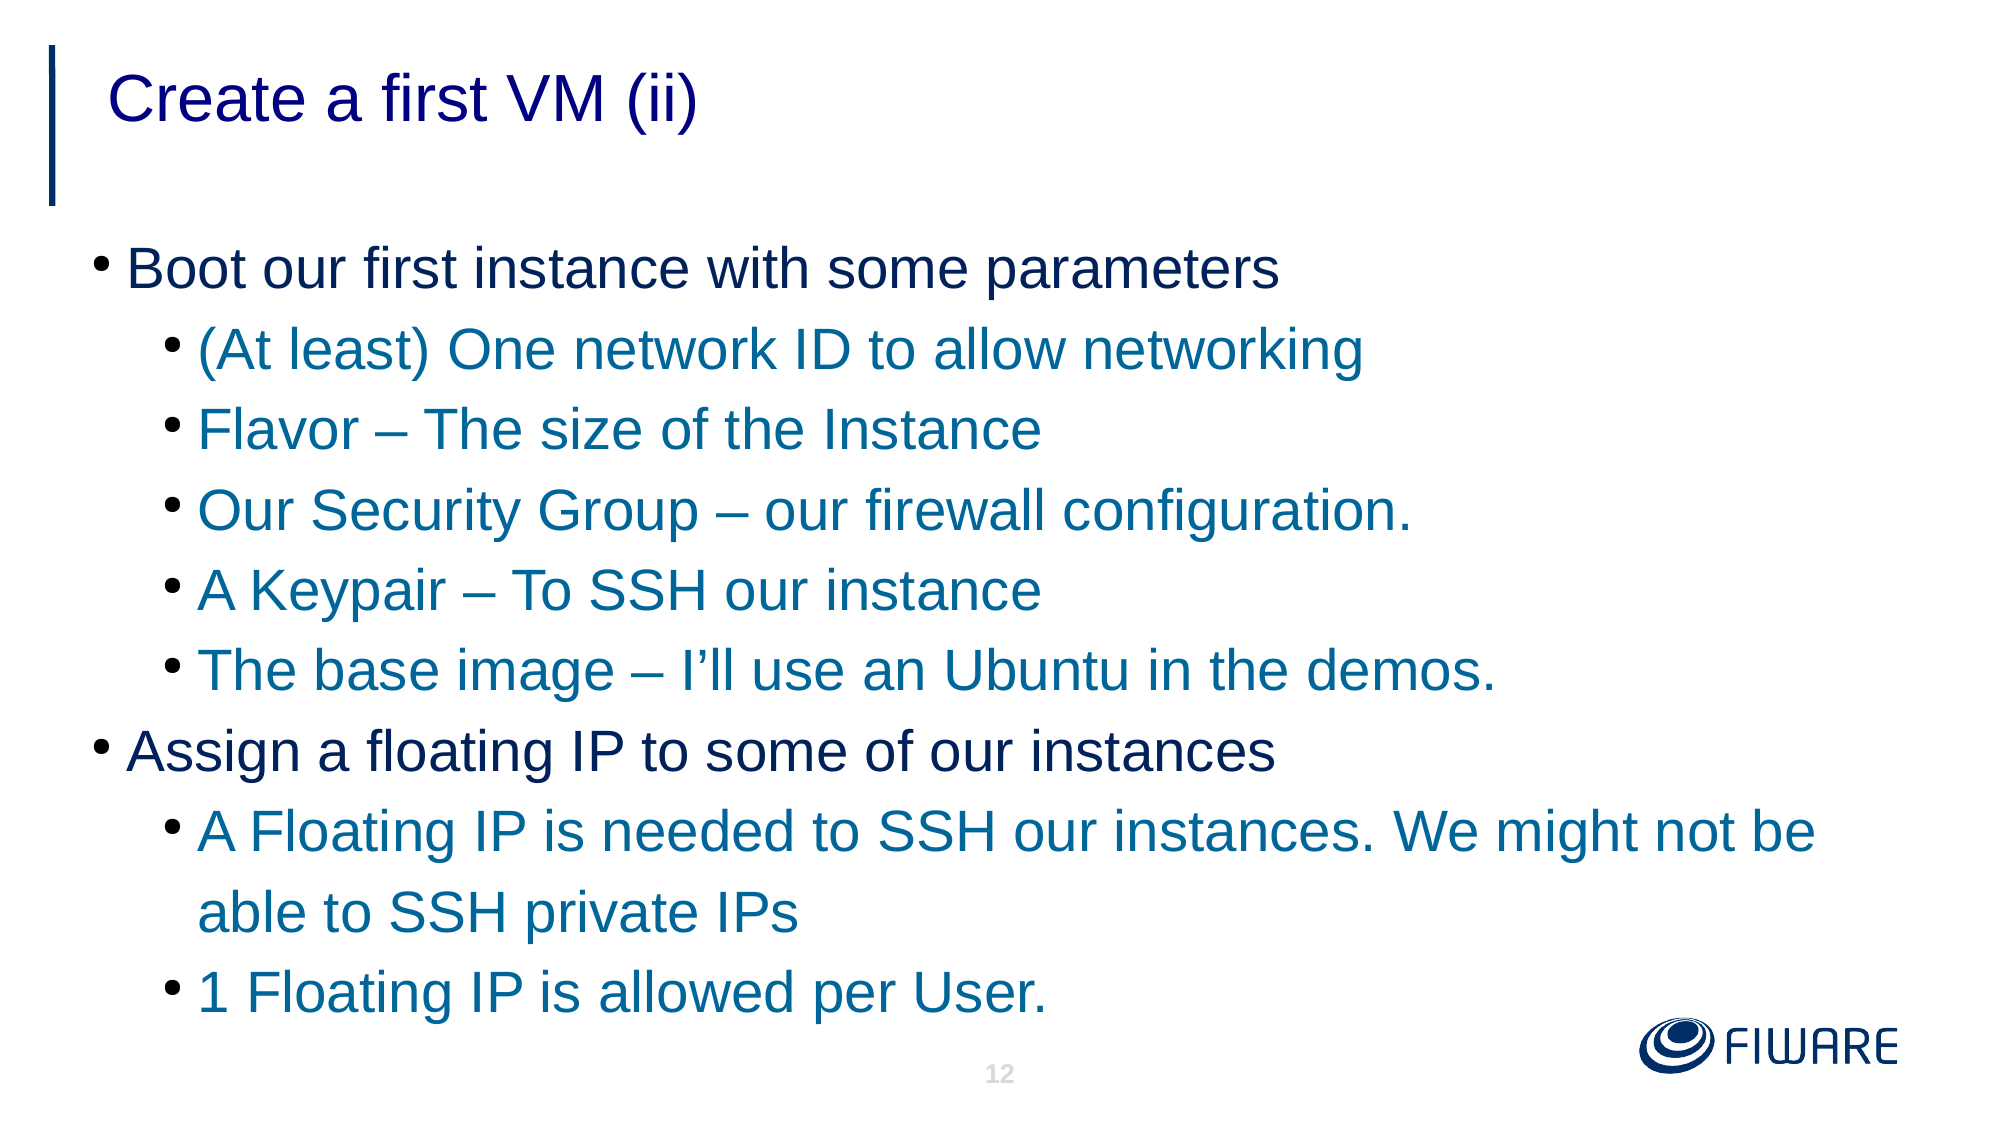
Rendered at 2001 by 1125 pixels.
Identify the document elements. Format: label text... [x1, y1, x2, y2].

picture [1635, 1012, 1905, 1077]
title Create a first VM (ii) [92, 47, 1704, 178]
slide_number <number> [887, 1042, 1113, 1103]
text_box Boot our first instance with some parameters (At least) One network ID to allow networking Flavor – The size of the Instance Our Security Group – our firewall configuration. A Keypair – To SSH our instance The base image – I’ll use an Ubuntu in the demos. Assign a floating IP to some of our instances A Floating IP is needed to SSH our instances. We might not be able to SSH private IPs 1 Floating IP is allowed per User. [76, 212, 1902, 1032]
